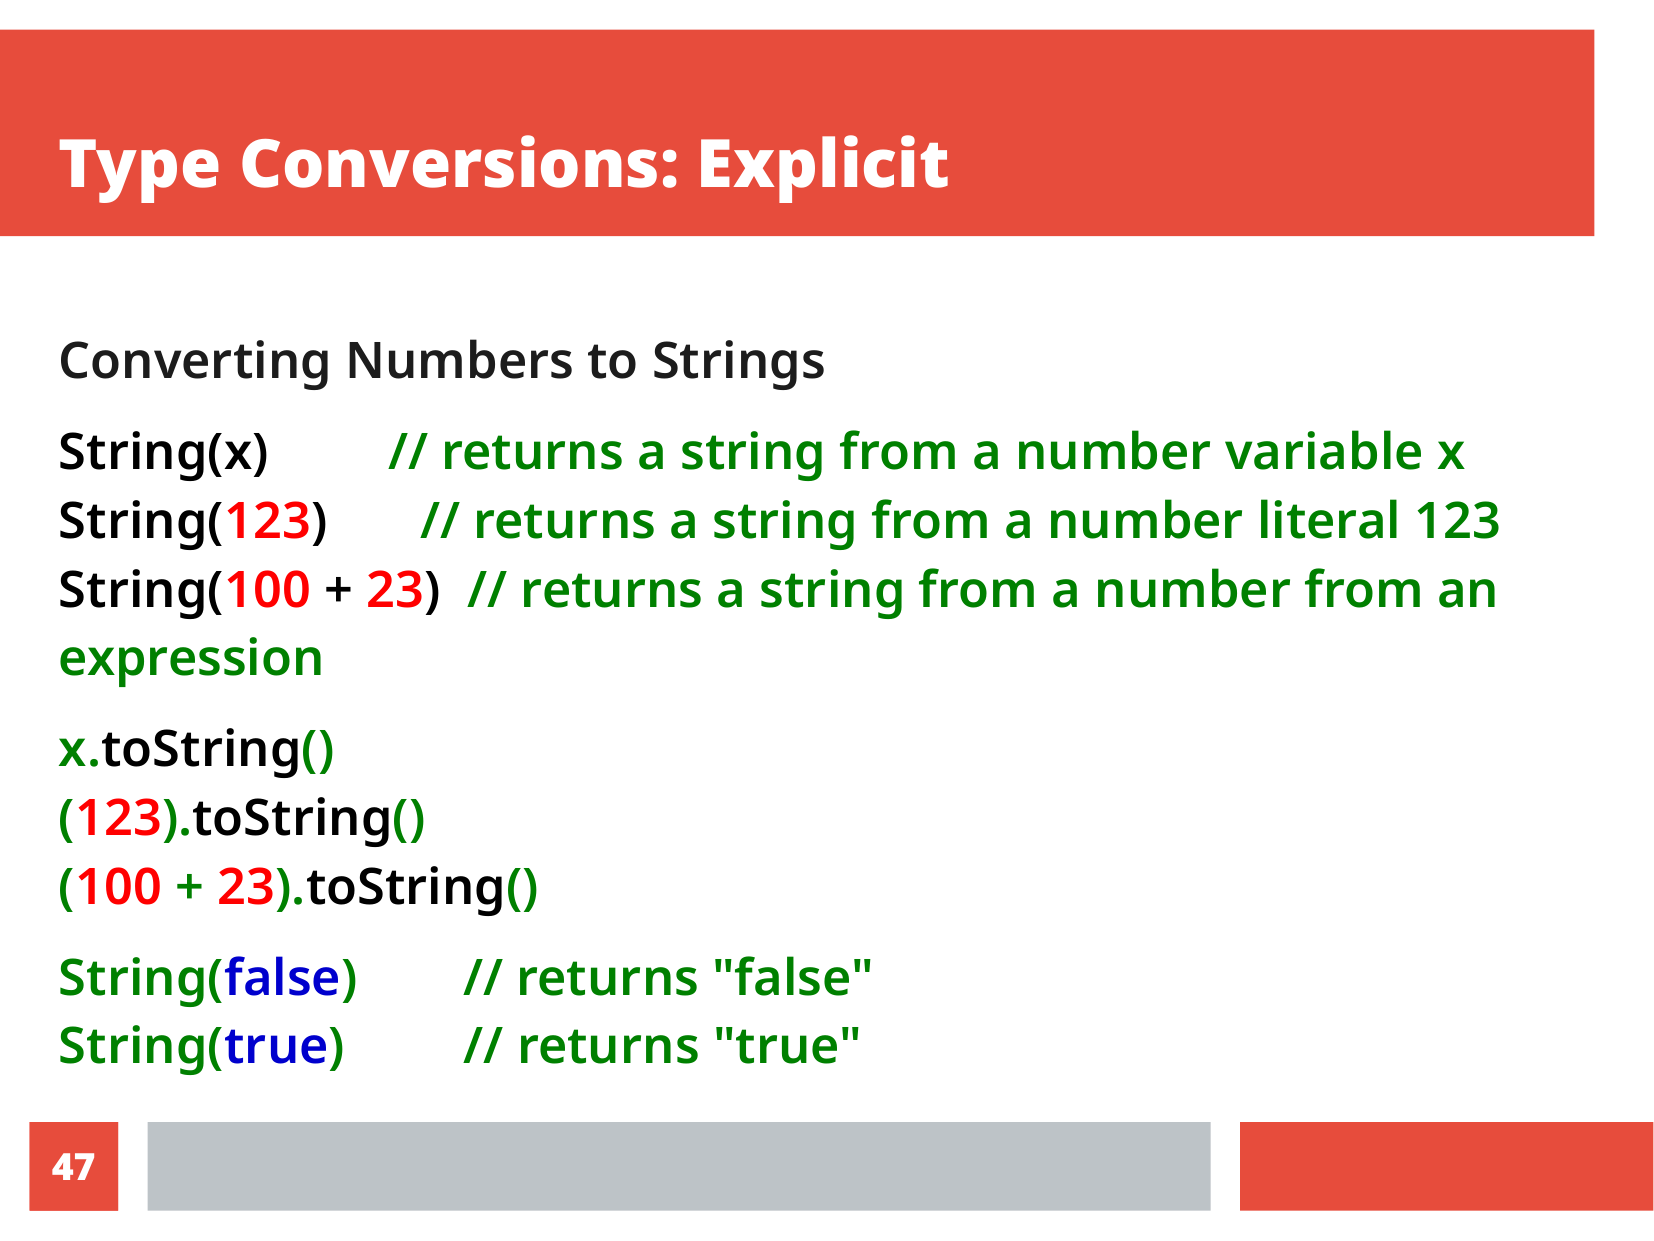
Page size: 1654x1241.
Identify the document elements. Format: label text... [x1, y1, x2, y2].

list Converting Numbers to Strings String(x) // returns a string from a number variable x String(123) // returns a string from a number literal 123 String(100 + 23) // returns a string from a number from an expression x.toString() (123).toString() (100 + 23).toString() String(false) // returns "false" String(true) // returns "true" [59, 324, 1565, 1093]
title Type Conversions: Explicit [59, 59, 1595, 207]
